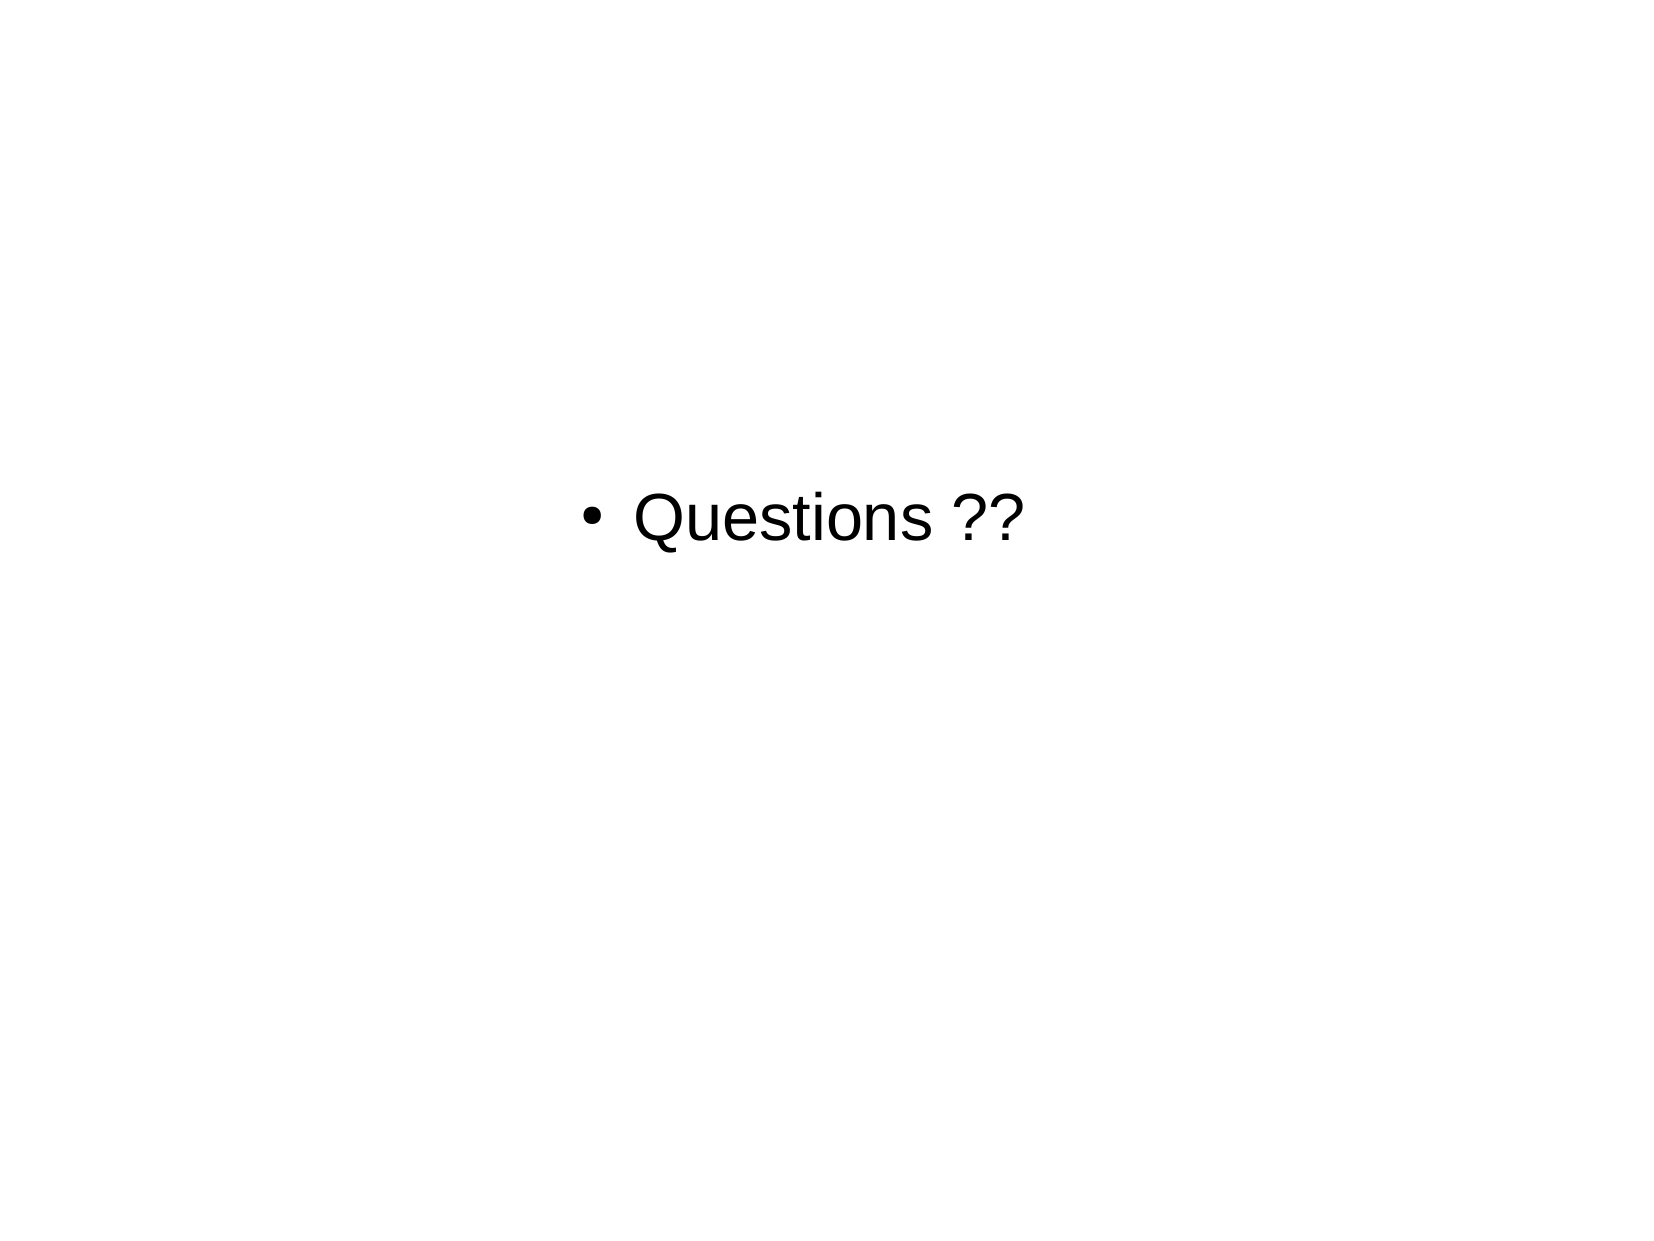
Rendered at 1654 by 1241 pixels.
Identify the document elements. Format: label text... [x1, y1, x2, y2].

list Questions ?? [562, 480, 1126, 670]
